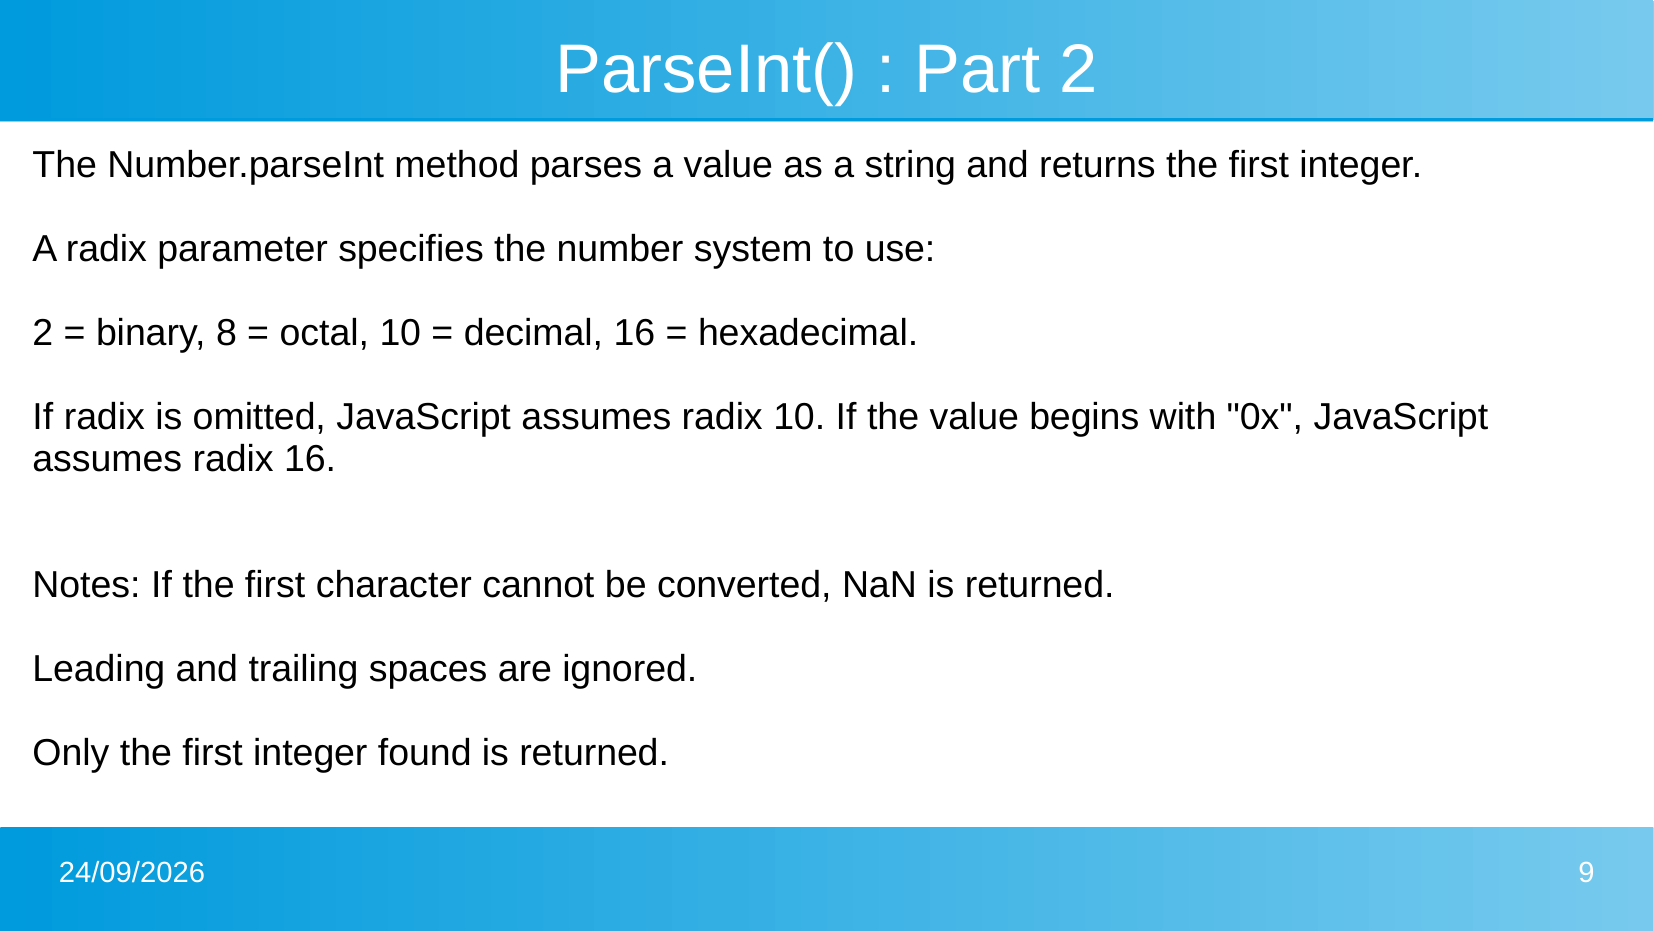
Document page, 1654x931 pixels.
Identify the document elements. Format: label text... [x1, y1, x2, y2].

text_box The Number.parseInt method parses a value as a string and returns the first integer. A radix parameter specifies the number system to use: 2 = binary, 8 = octal, 10 = decimal, 16 = hexadecimal. If radix is omitted, JavaScript assumes radix 10. If the value begins with "0x", JavaScript assumes radix 16. Notes: If the first character cannot be converted, NaN is returned. Leading and trailing spaces are ignored. Only the first integer found is returned. [17, 135, 1554, 823]
title ParseInt() : Part 2 [59, 29, 1595, 108]
